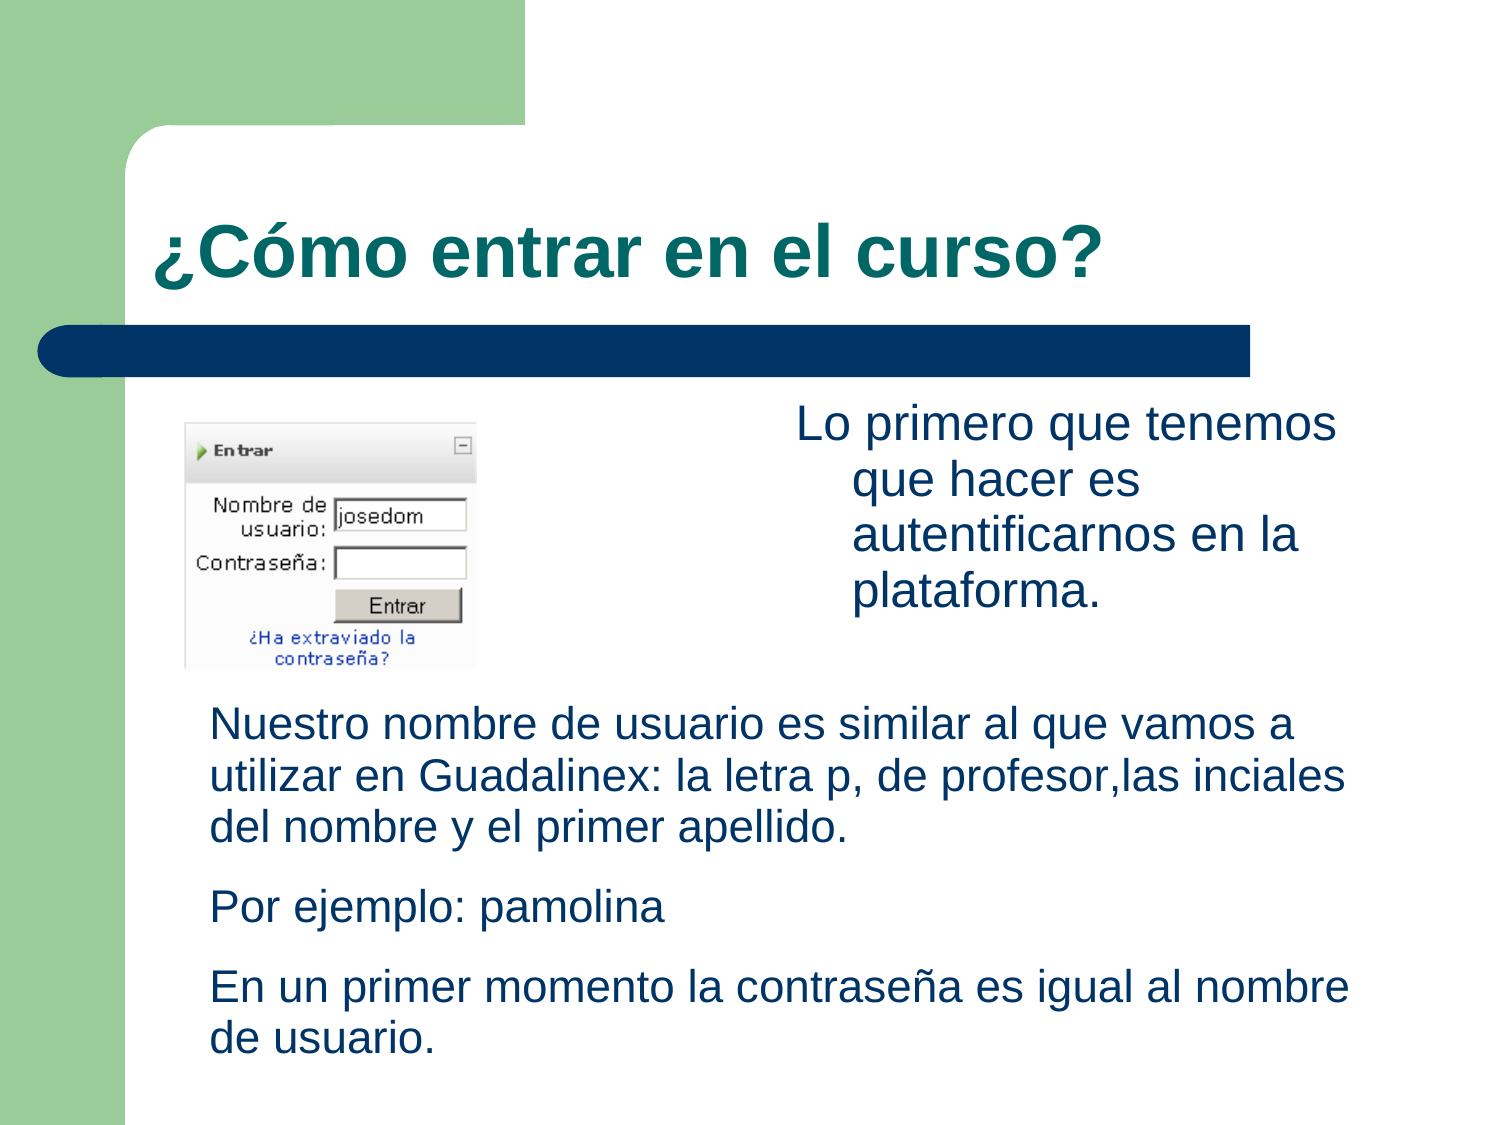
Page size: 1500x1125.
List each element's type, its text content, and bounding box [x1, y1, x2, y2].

list Lo primero que tenemos que hacer es autentificarnos en la plataforma. [780, 387, 1400, 690]
picture [183, 408, 477, 670]
text_box Nuestro nombre de usuario es similar al que vamos a utilizar en Guadalinex: la letra p, de profesor,las inciales del nombre y el primer apellido. Por ejemplo: pamolina En un primer momento la contraseña es igual al nombre de usuario. [194, 690, 1412, 1071]
title ¿Cómo entrar en el curso? [136, 136, 1414, 301]
